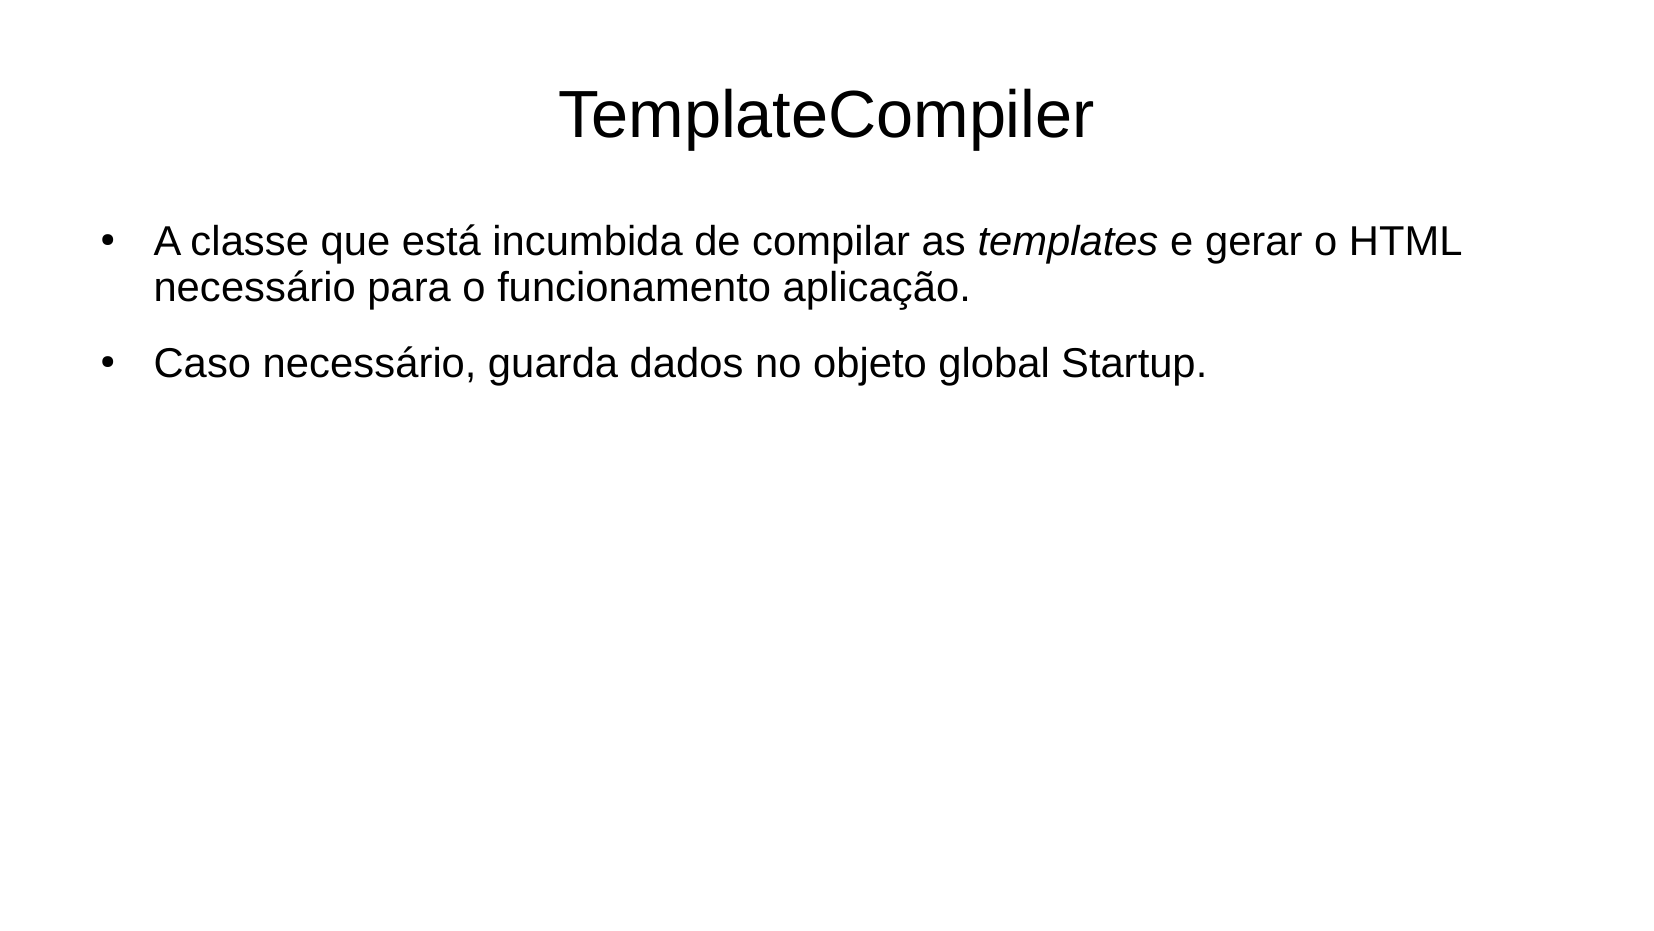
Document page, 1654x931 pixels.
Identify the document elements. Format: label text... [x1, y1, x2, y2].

title TemplateCompiler [82, 37, 1571, 193]
list A classe que está incumbida de compilar as templates e gerar o HTML necessário para o funcionamento aplicação. Caso necessário, guarda dados no objeto global Startup. [82, 217, 1571, 758]
